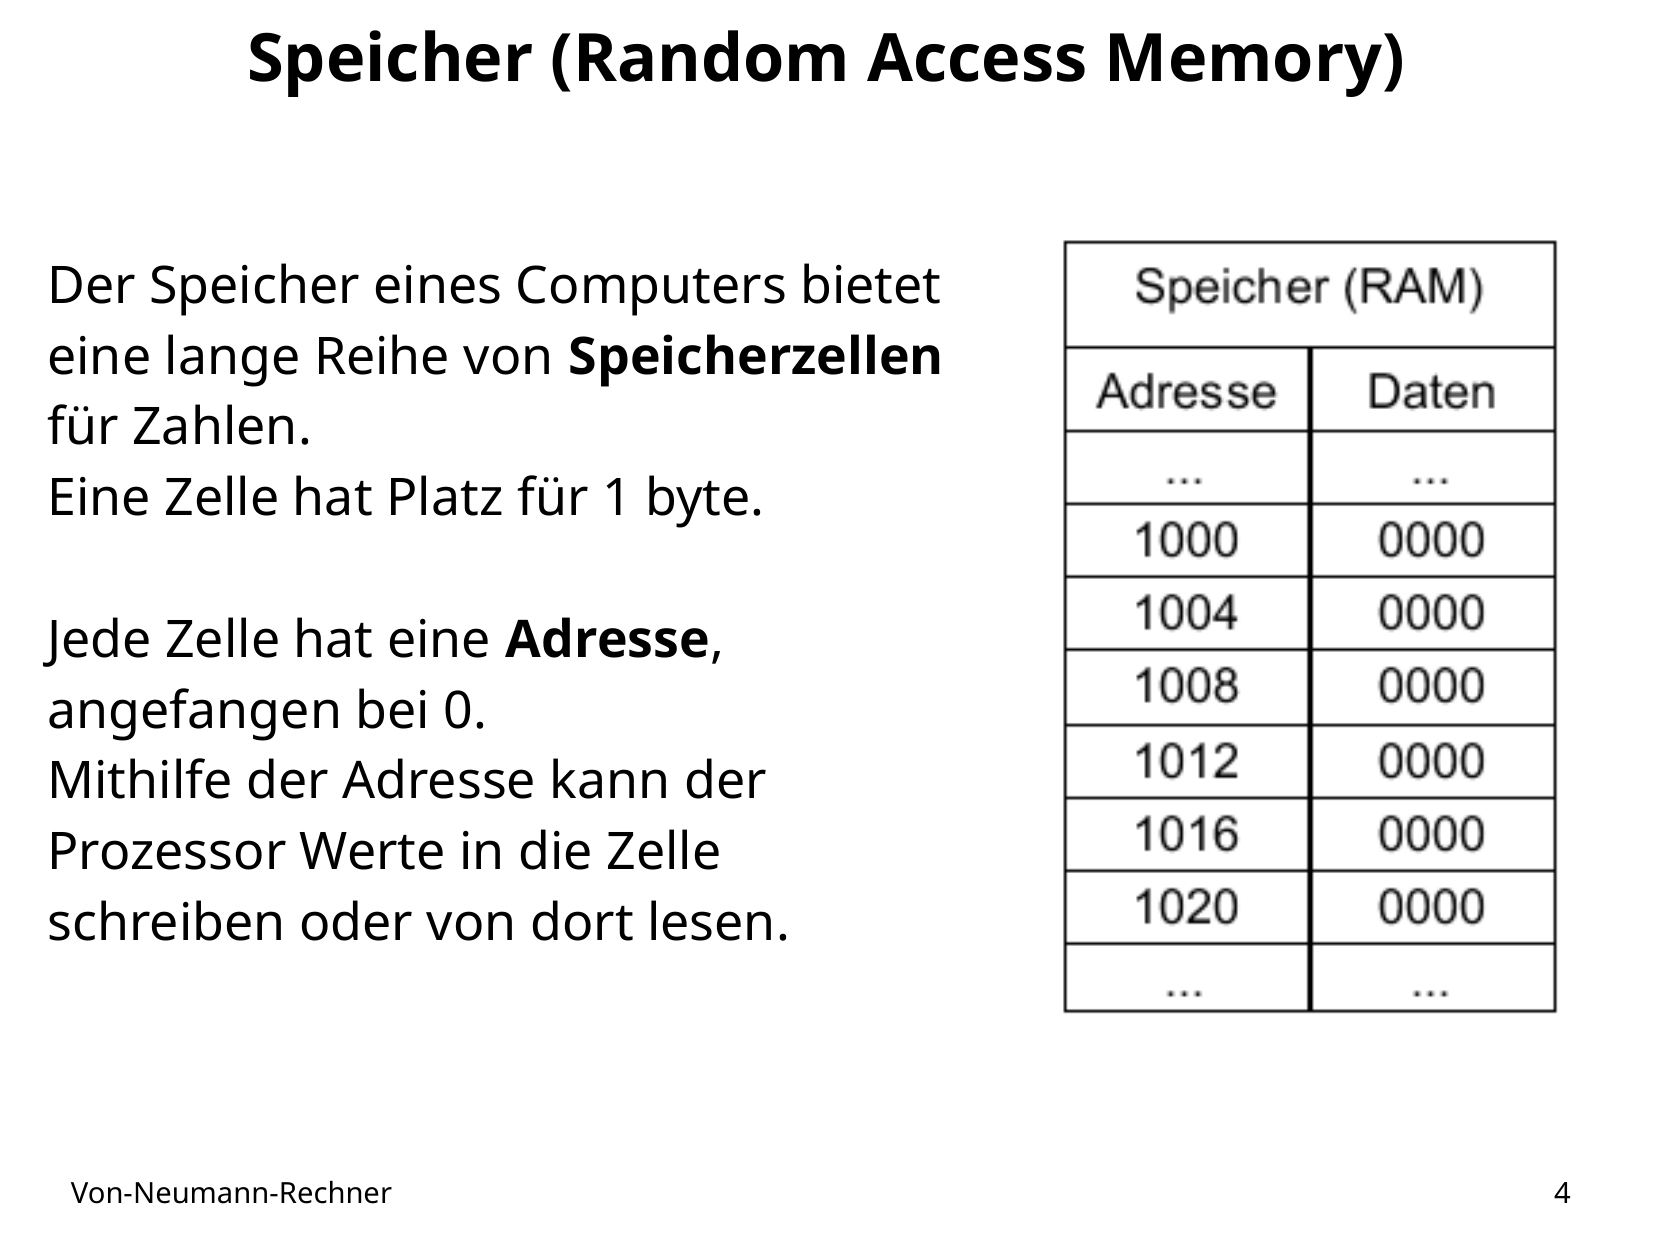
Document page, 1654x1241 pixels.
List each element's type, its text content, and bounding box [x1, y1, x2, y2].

picture [1062, 239, 1560, 1016]
title Speicher (Random Access Memory) [0, 5, 1654, 107]
list Der Speicher eines Computers bietet eine lange Reihe von Speicherzellen für Zahlen. Eine Zelle hat Platz für 1 byte. Jede Zelle hat eine Adresse, angefangen bei 0. Mithilfe der Adresse kann der Prozessor Werte in die Zelle schreiben oder von dort lesen. [47, 248, 945, 957]
